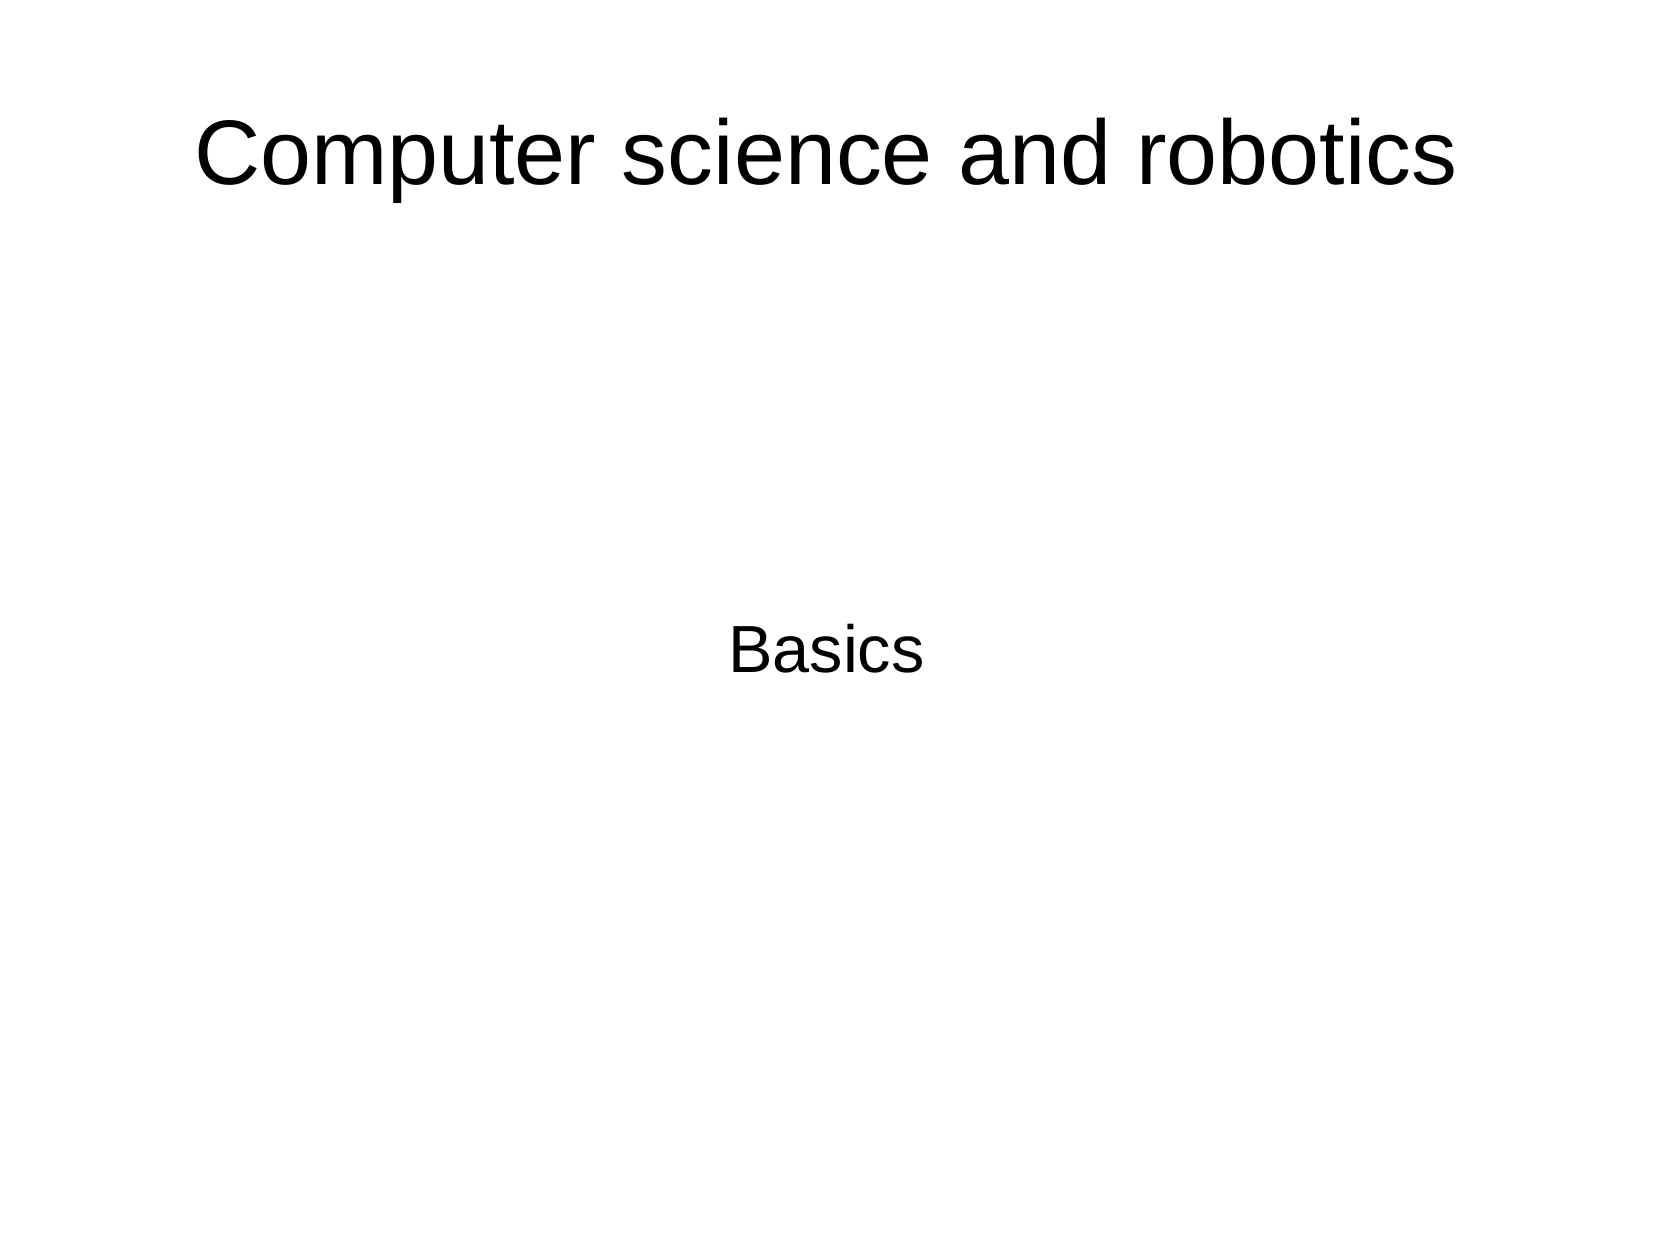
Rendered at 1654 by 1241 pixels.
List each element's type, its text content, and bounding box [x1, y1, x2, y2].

subtitle Basics [82, 290, 1571, 1010]
title Computer science and robotics [82, 49, 1571, 257]
